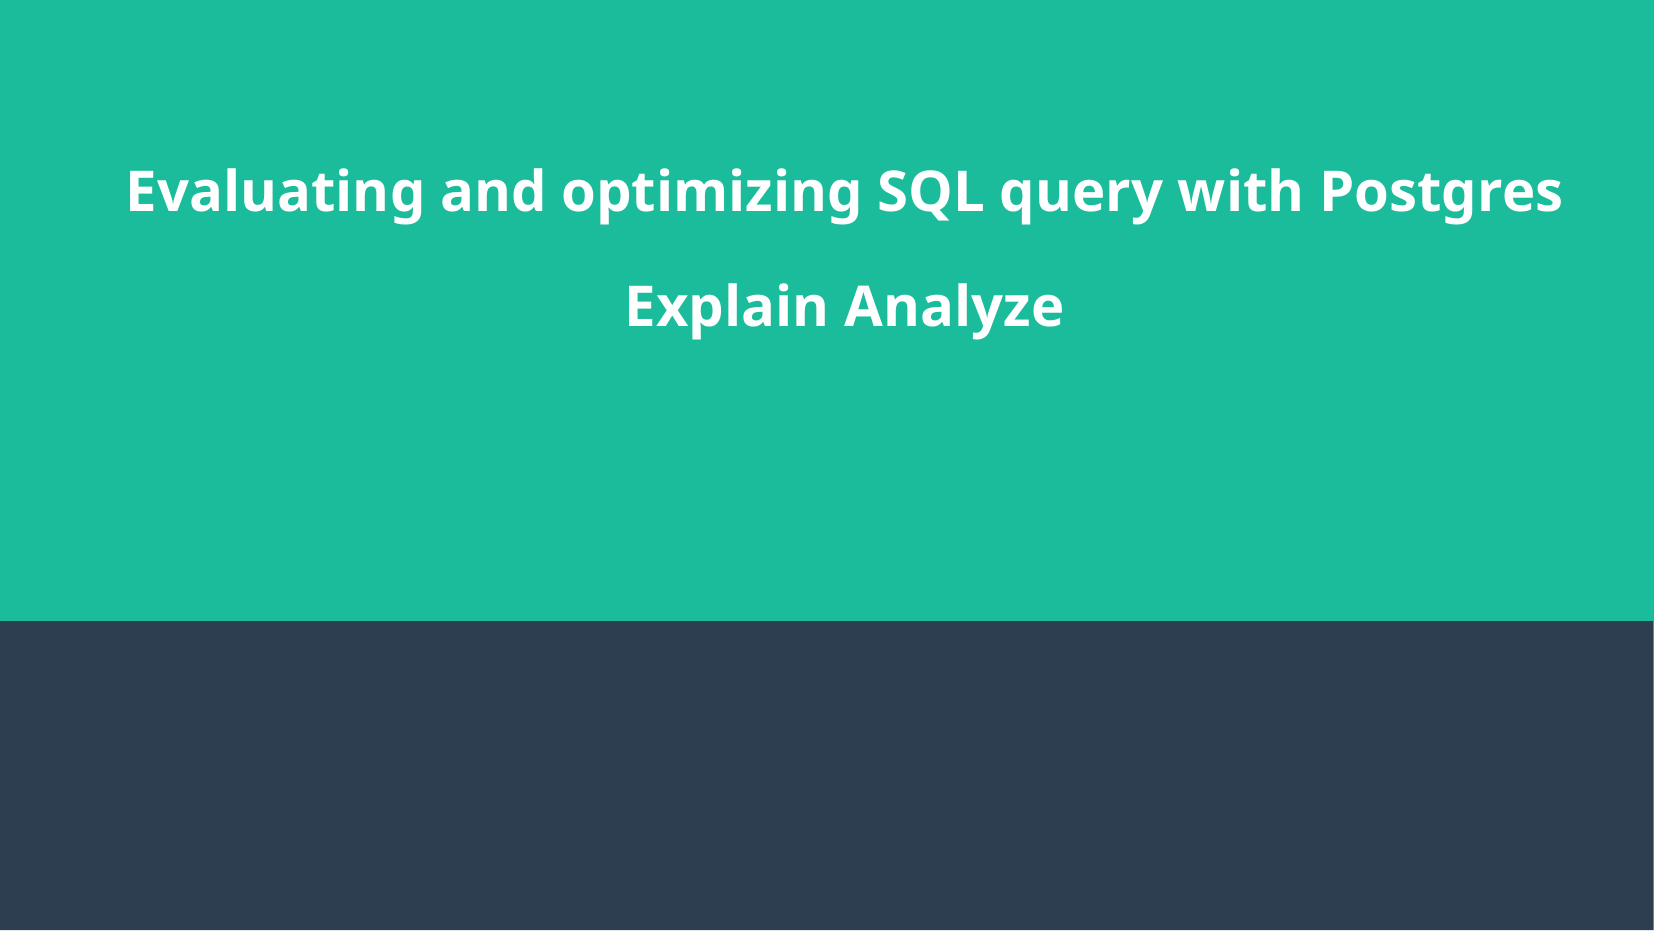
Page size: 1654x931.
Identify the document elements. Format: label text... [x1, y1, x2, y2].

title Evaluating and optimizing SQL query with Postgres Explain Analyze [77, 112, 1613, 231]
